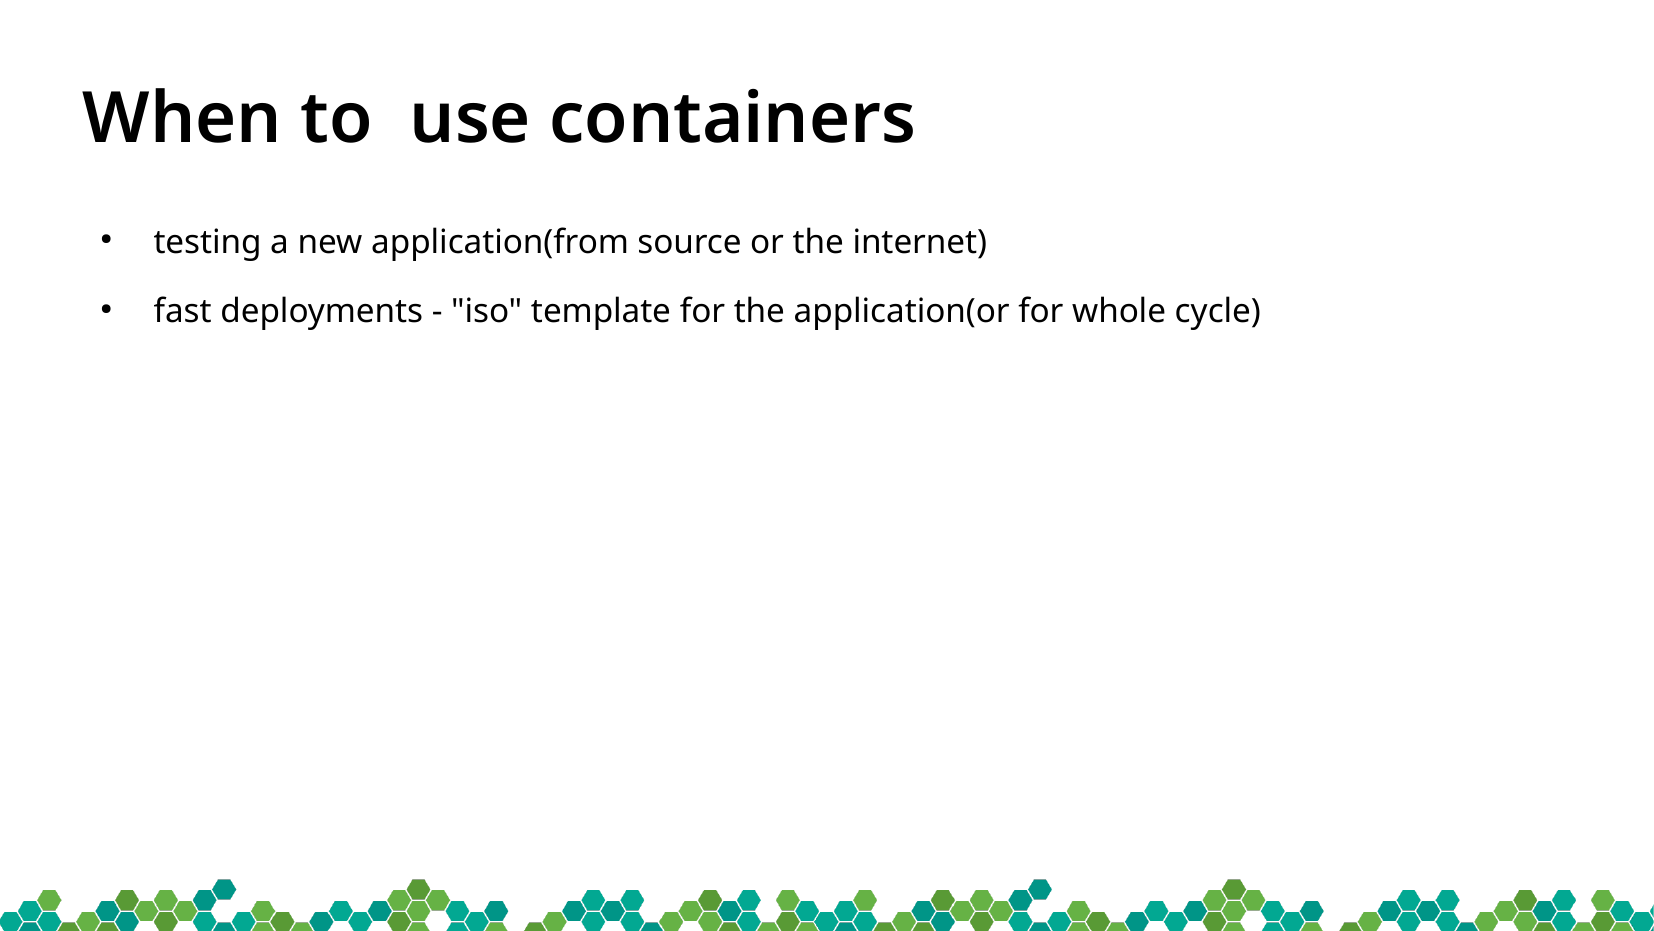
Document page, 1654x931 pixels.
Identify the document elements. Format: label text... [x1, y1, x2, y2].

text_box [82, 37, 1571, 193]
list testing a new application(from source or the internet) fast deployments - "iso" template for the application(or for whole cycle) [82, 217, 1571, 855]
picture [0, 871, 1654, 931]
